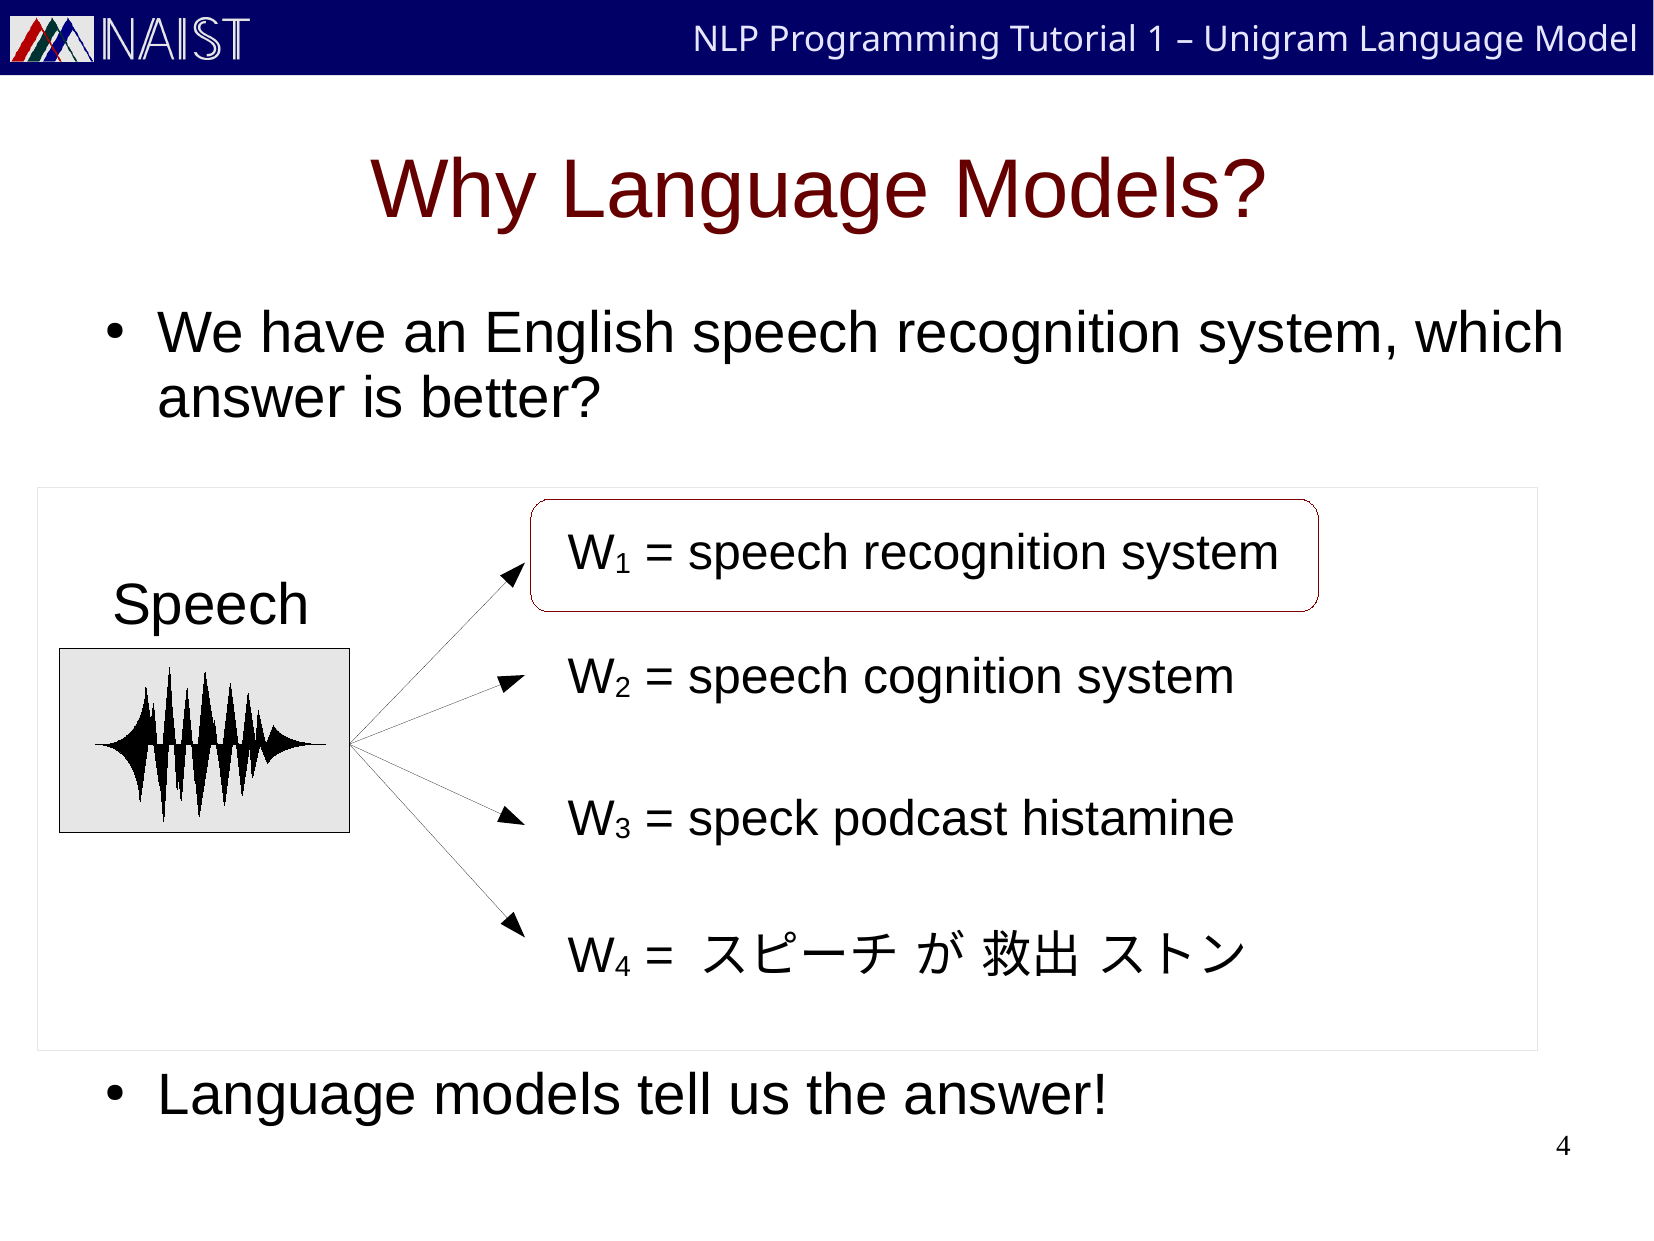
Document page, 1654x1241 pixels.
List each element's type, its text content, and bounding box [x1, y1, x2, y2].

picture [10, 16, 94, 62]
title Why Language Models? [75, 92, 1564, 285]
text_box W3 = speck podcast histamine [552, 782, 1313, 870]
text_box [59, 648, 350, 833]
list Language models tell us the answer! [86, 1061, 1576, 1127]
text_box Speech [97, 564, 325, 645]
text_box W4 = スピーチ が 救出 ストン [552, 918, 1256, 1007]
list We have an English speech recognition system, which answer is better? [86, 300, 1576, 431]
picture [102, 17, 251, 60]
text_box W1 = speech recognition system [552, 517, 1426, 605]
text_box W2 = speech cognition system [552, 641, 1426, 729]
